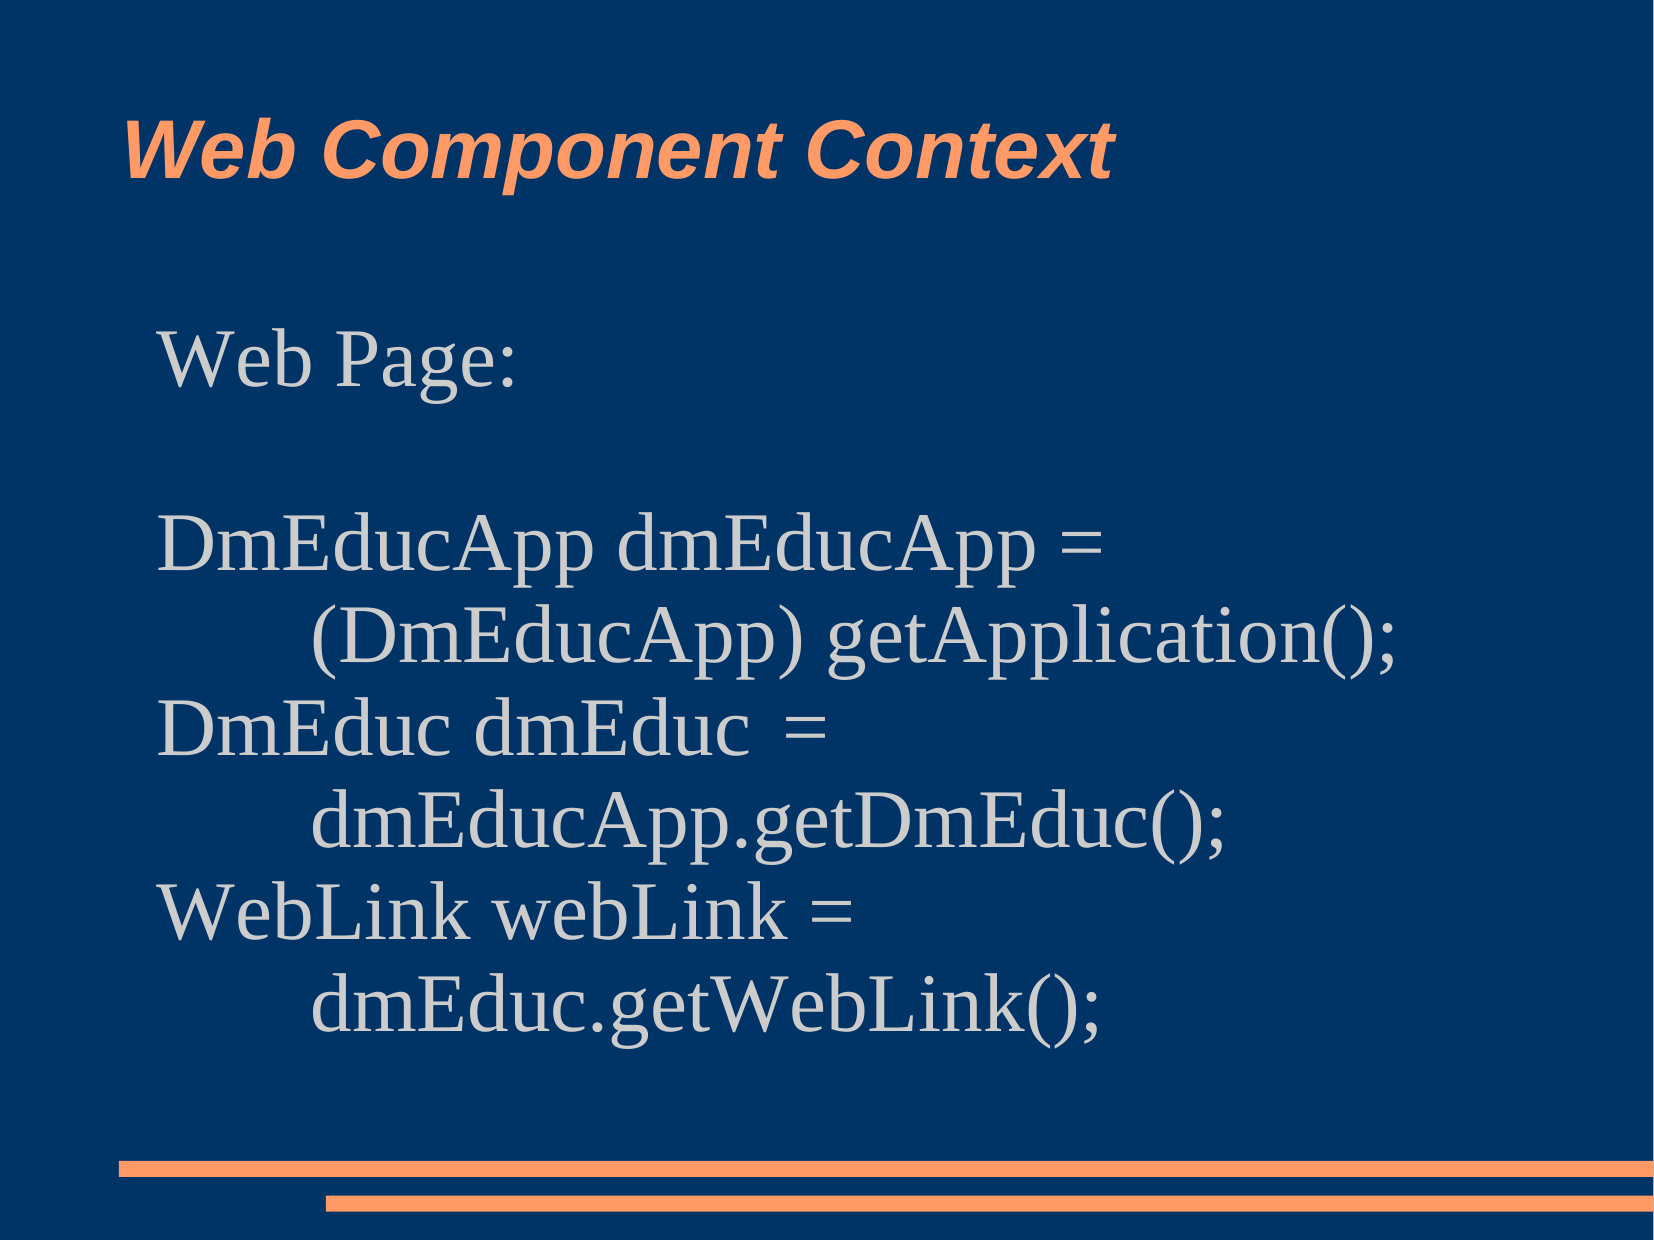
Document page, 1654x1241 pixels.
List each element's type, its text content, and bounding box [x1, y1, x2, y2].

title Web Component Context [121, 46, 1534, 254]
subtitle Web Page: DmEducApp dmEducApp = (DmEducApp) getApplication(); DmEduc dmEduc = dmEducApp.getDmEduc(); WebLink webLink = dmEduc.getWebLink(); [121, 311, 1561, 1143]
